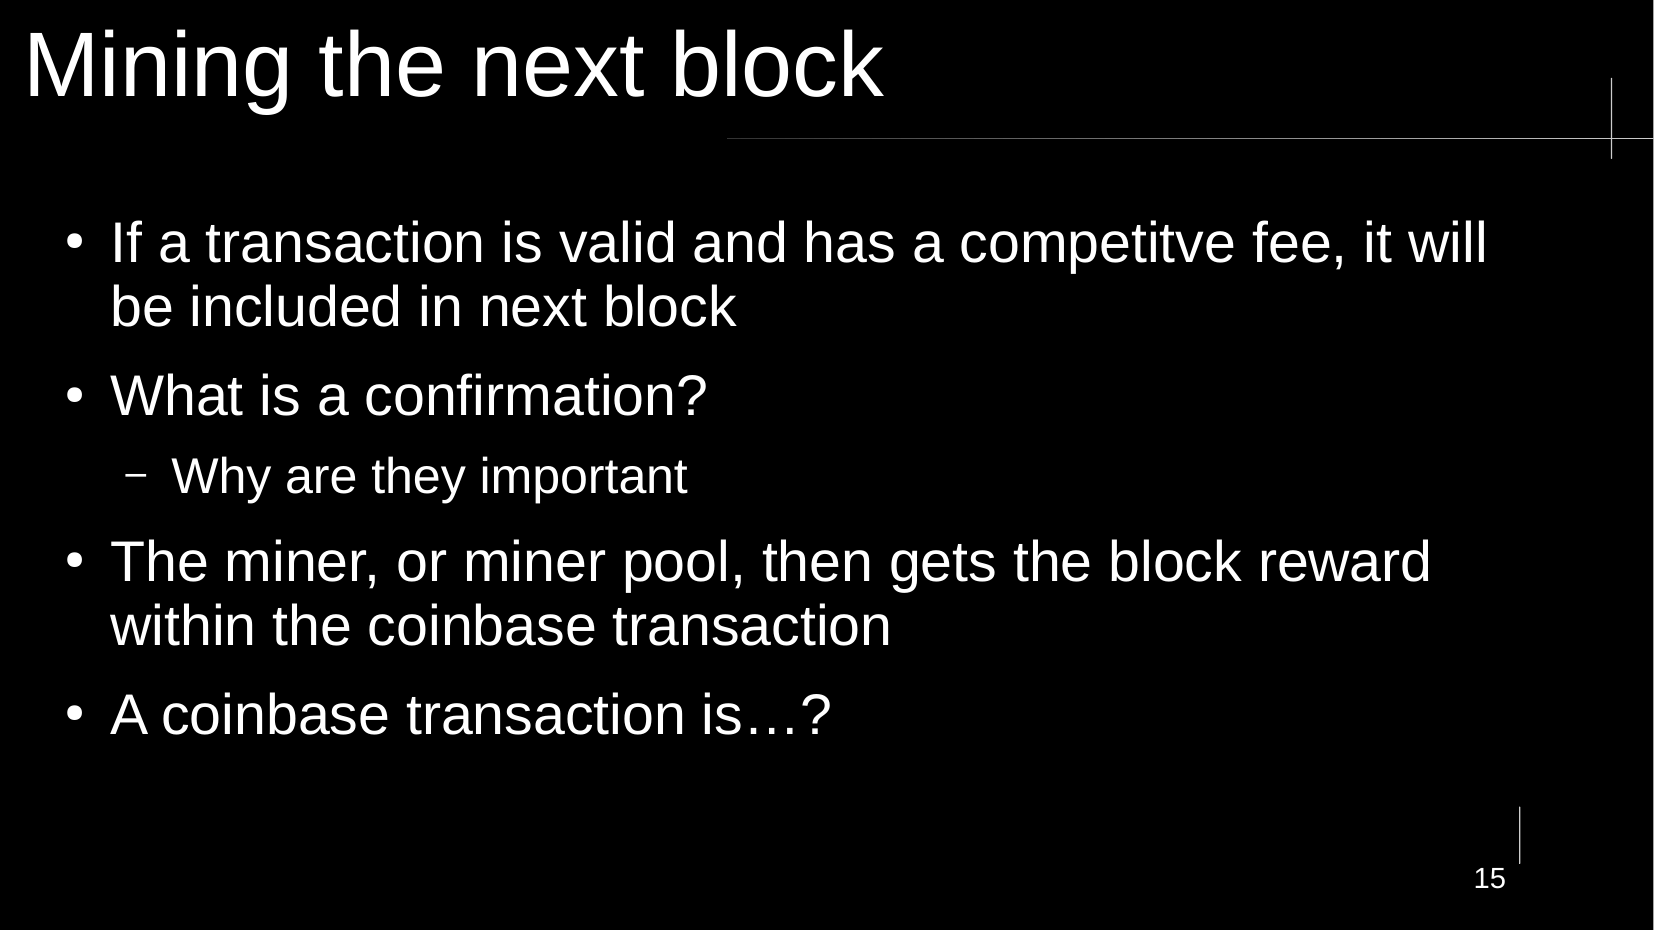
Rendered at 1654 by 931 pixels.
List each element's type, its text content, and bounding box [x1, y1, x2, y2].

title Mining the next block [23, 11, 1589, 119]
list If a transaction is valid and has a competitve fee, it will be included in next block What is a confirmation? Why are they important The miner, or miner pool, then gets the block reward within the coinbase transaction A coinbase transaction is…? [49, 210, 1538, 751]
